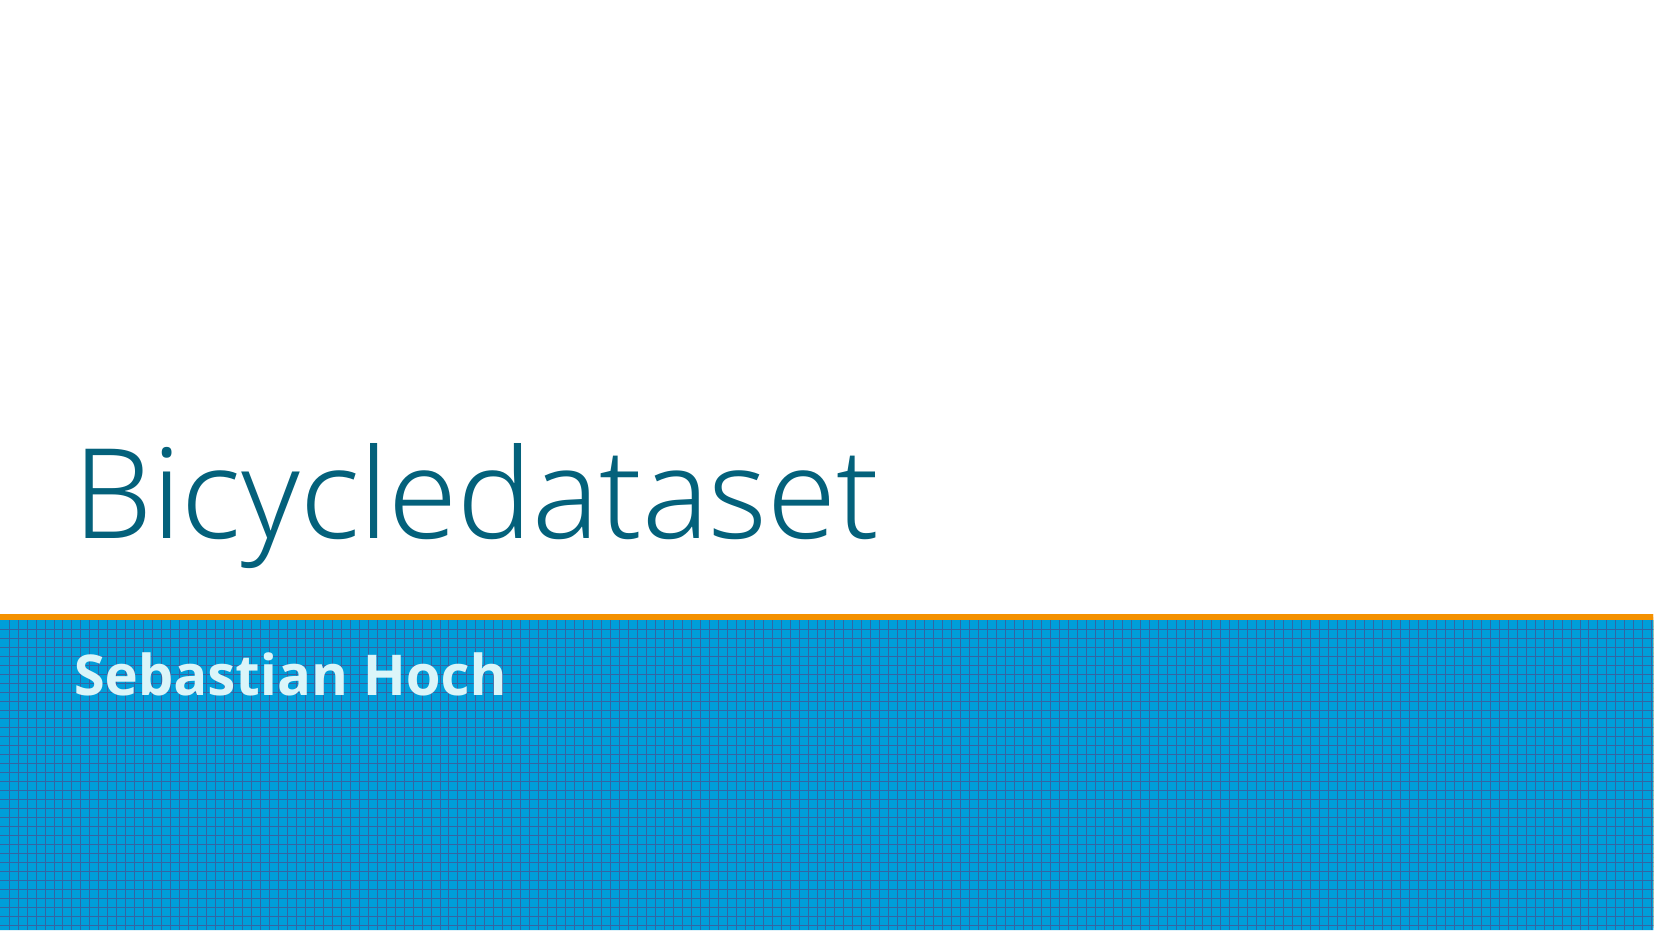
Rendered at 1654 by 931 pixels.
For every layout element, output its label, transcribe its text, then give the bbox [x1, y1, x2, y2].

title Bicycledataset [73, 44, 1551, 576]
subtitle Sebastian Hoch [73, 634, 1551, 827]
